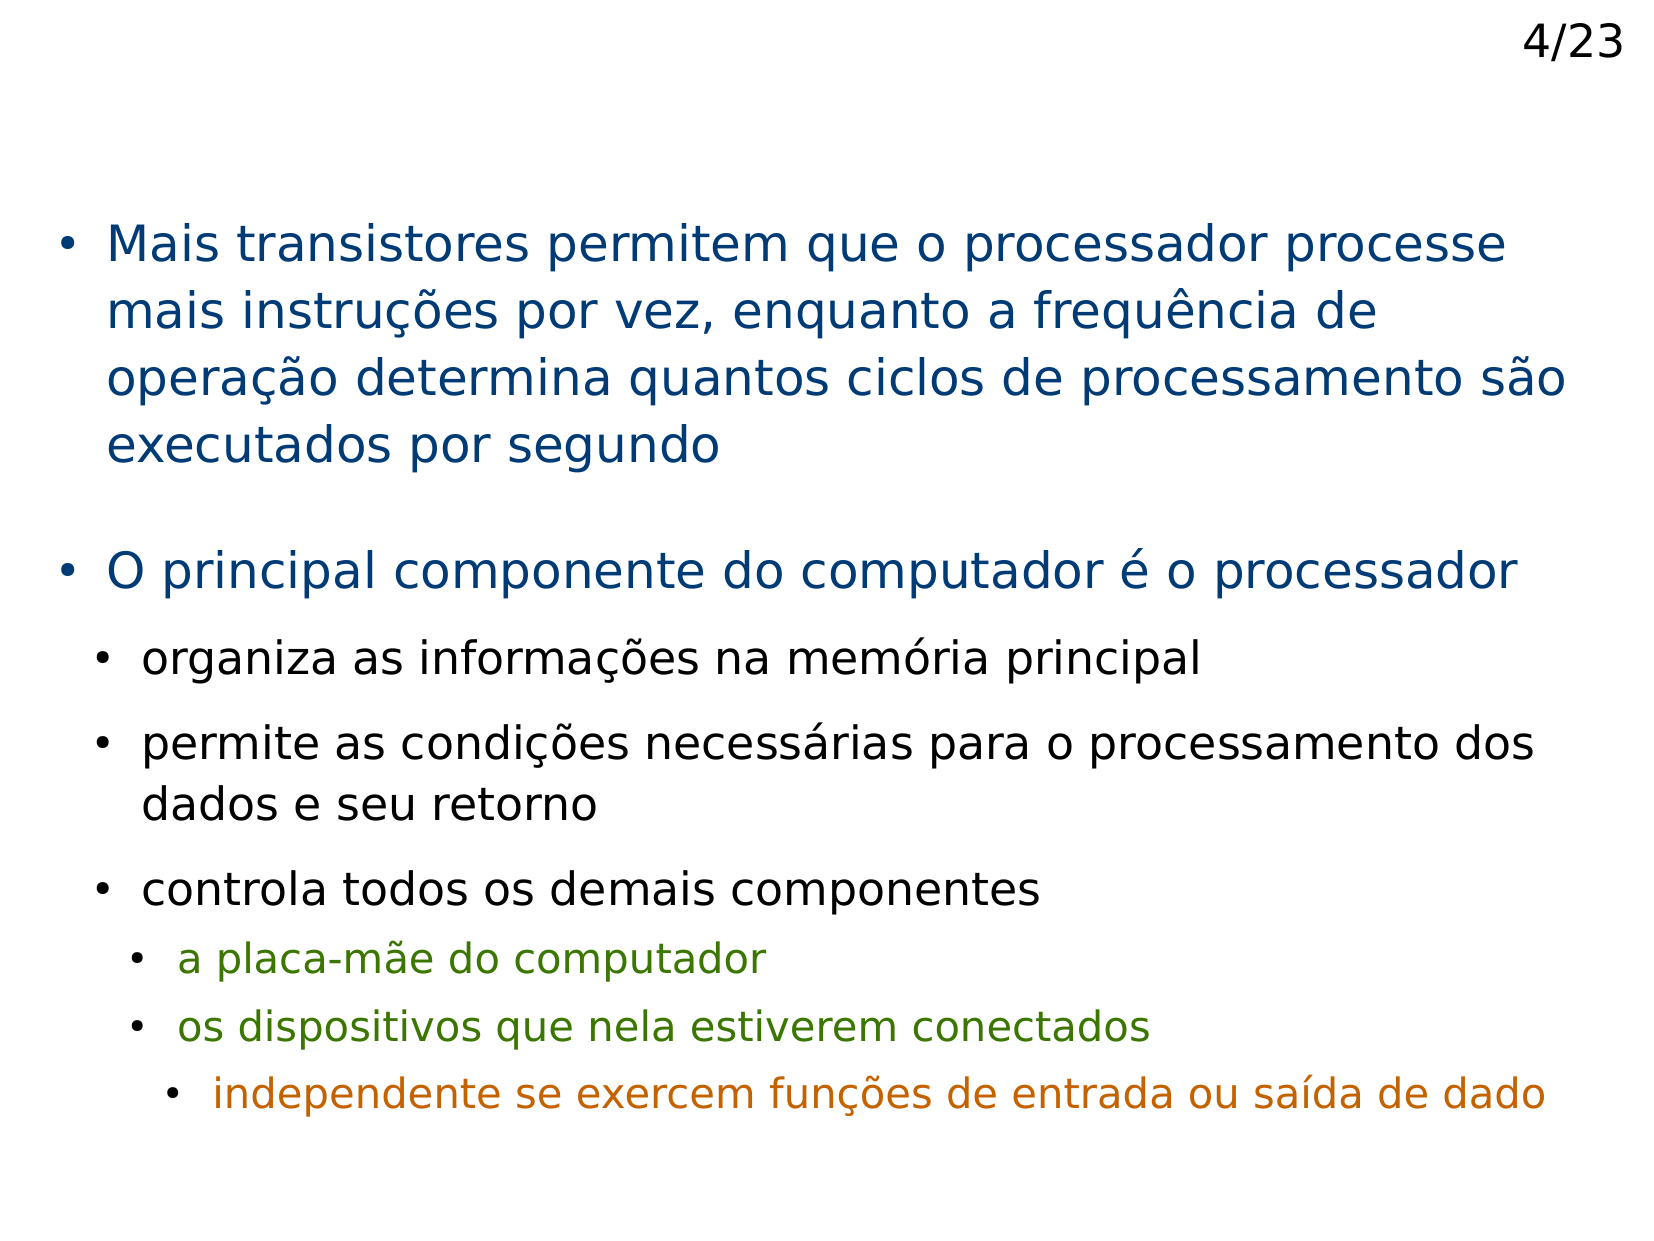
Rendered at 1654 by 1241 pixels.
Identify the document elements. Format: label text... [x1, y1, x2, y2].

list Mais transistores permitem que o processador processe mais instruções por vez, enquanto a frequência de operação determina quantos ciclos de processamento são executados por segundo O principal componente do computador é o processador organiza as informações na memória principal permite as condições necessárias para o processamento dos dados e seu retorno controla todos os demais componentes a placa-mãe do computador os dispositivos que nela estiverem conectados independente se exercem funções de entrada ou saída de dado [59, 206, 1625, 1211]
